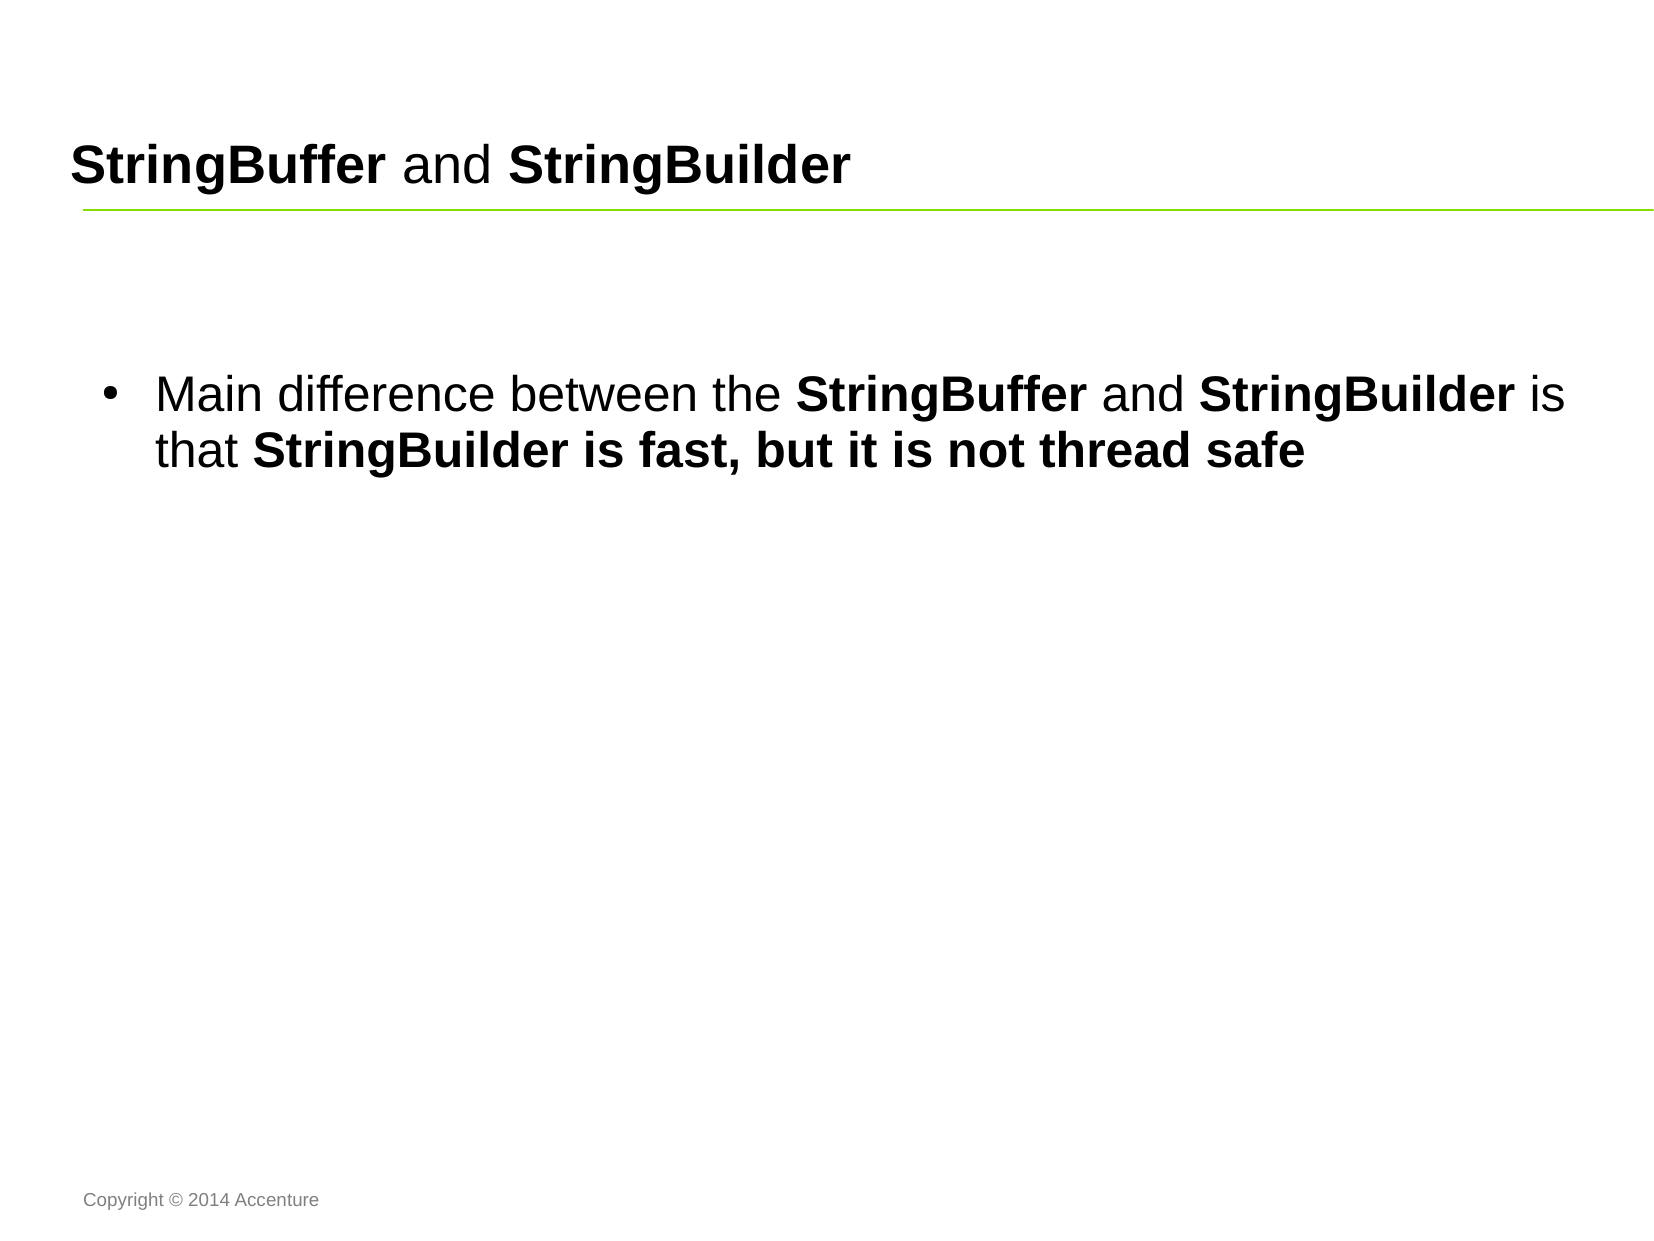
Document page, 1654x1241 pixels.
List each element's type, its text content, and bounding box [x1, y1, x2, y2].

title StringBuffer and StringBuilder [35, 94, 1608, 237]
list Main difference between the StringBuffer and StringBuilder is that StringBuilder is fast, but it is not thread safe [84, 366, 1573, 1166]
